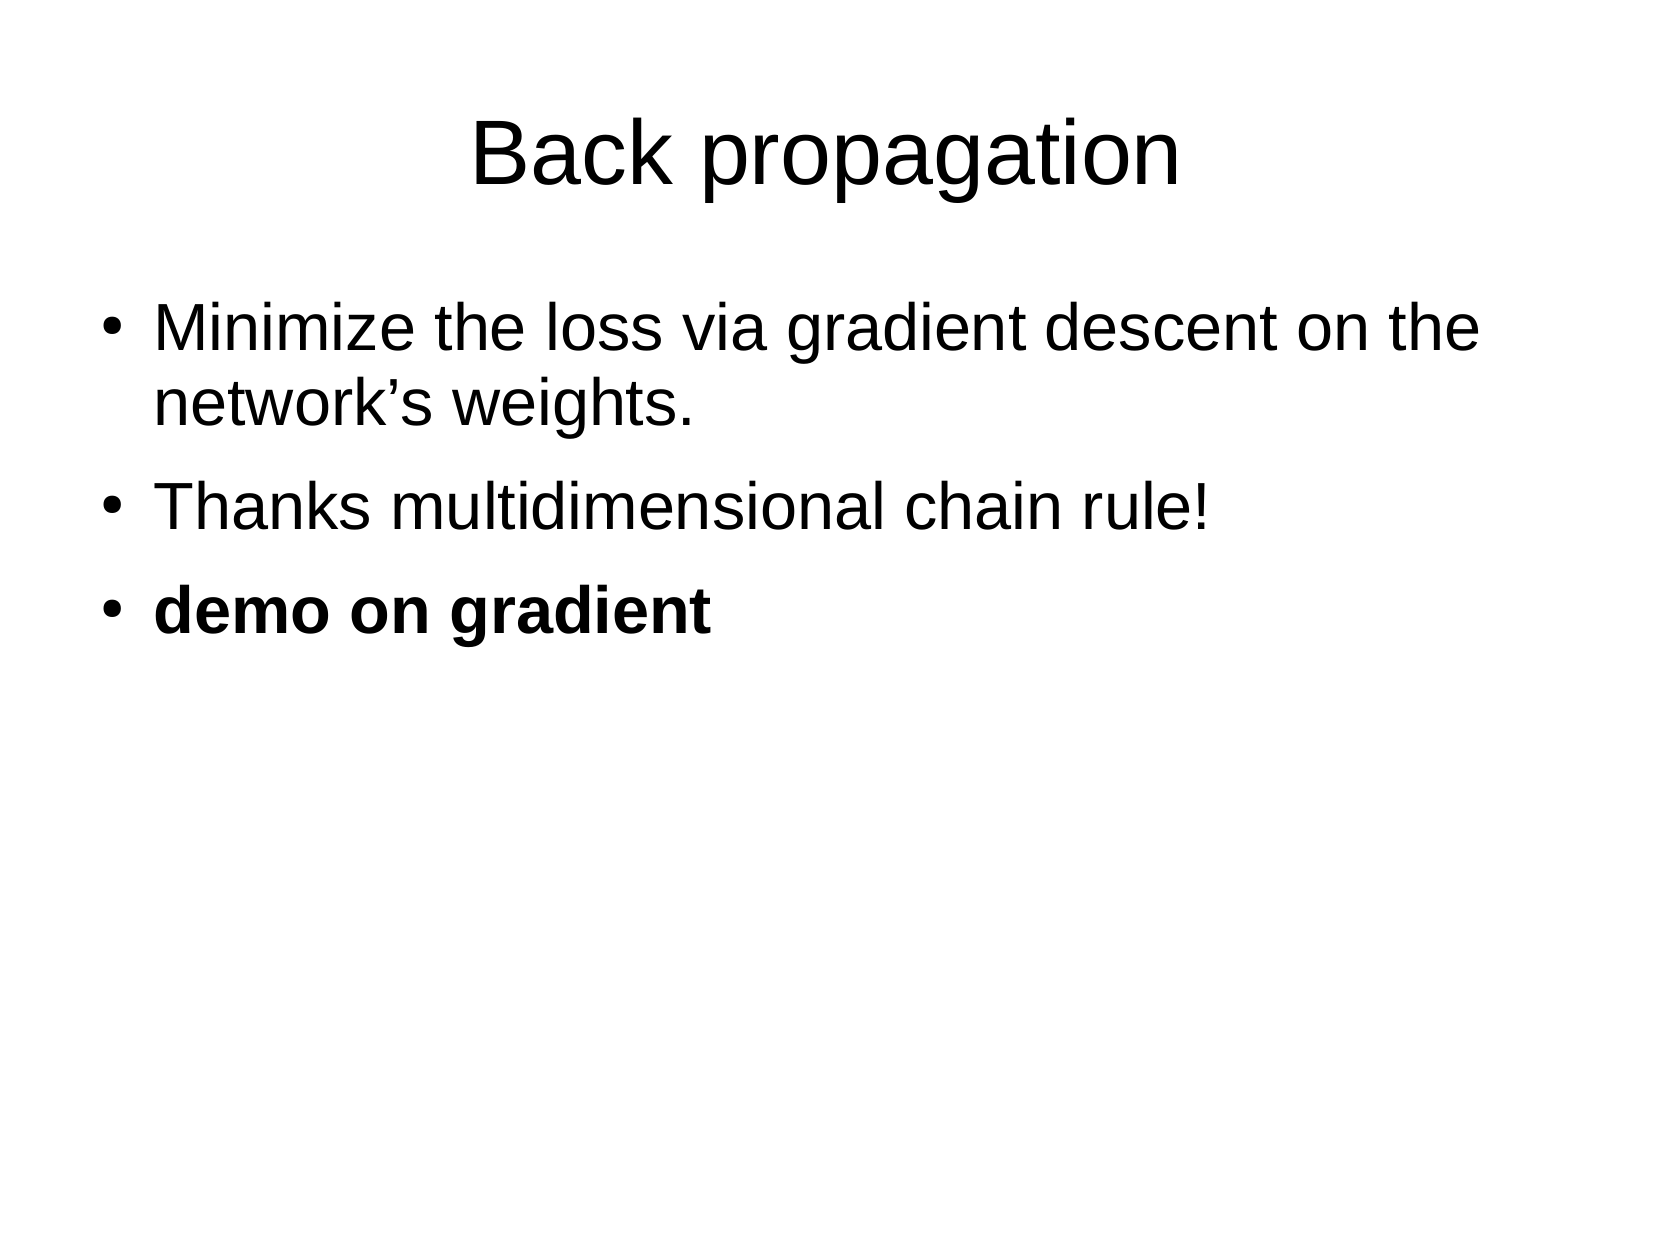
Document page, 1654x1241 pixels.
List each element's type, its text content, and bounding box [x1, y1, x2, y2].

title Back propagation [82, 49, 1571, 257]
list Minimize the loss via gradient descent on the network’s weights. Thanks multidimensional chain rule! demo on gradient [82, 290, 1571, 1010]
